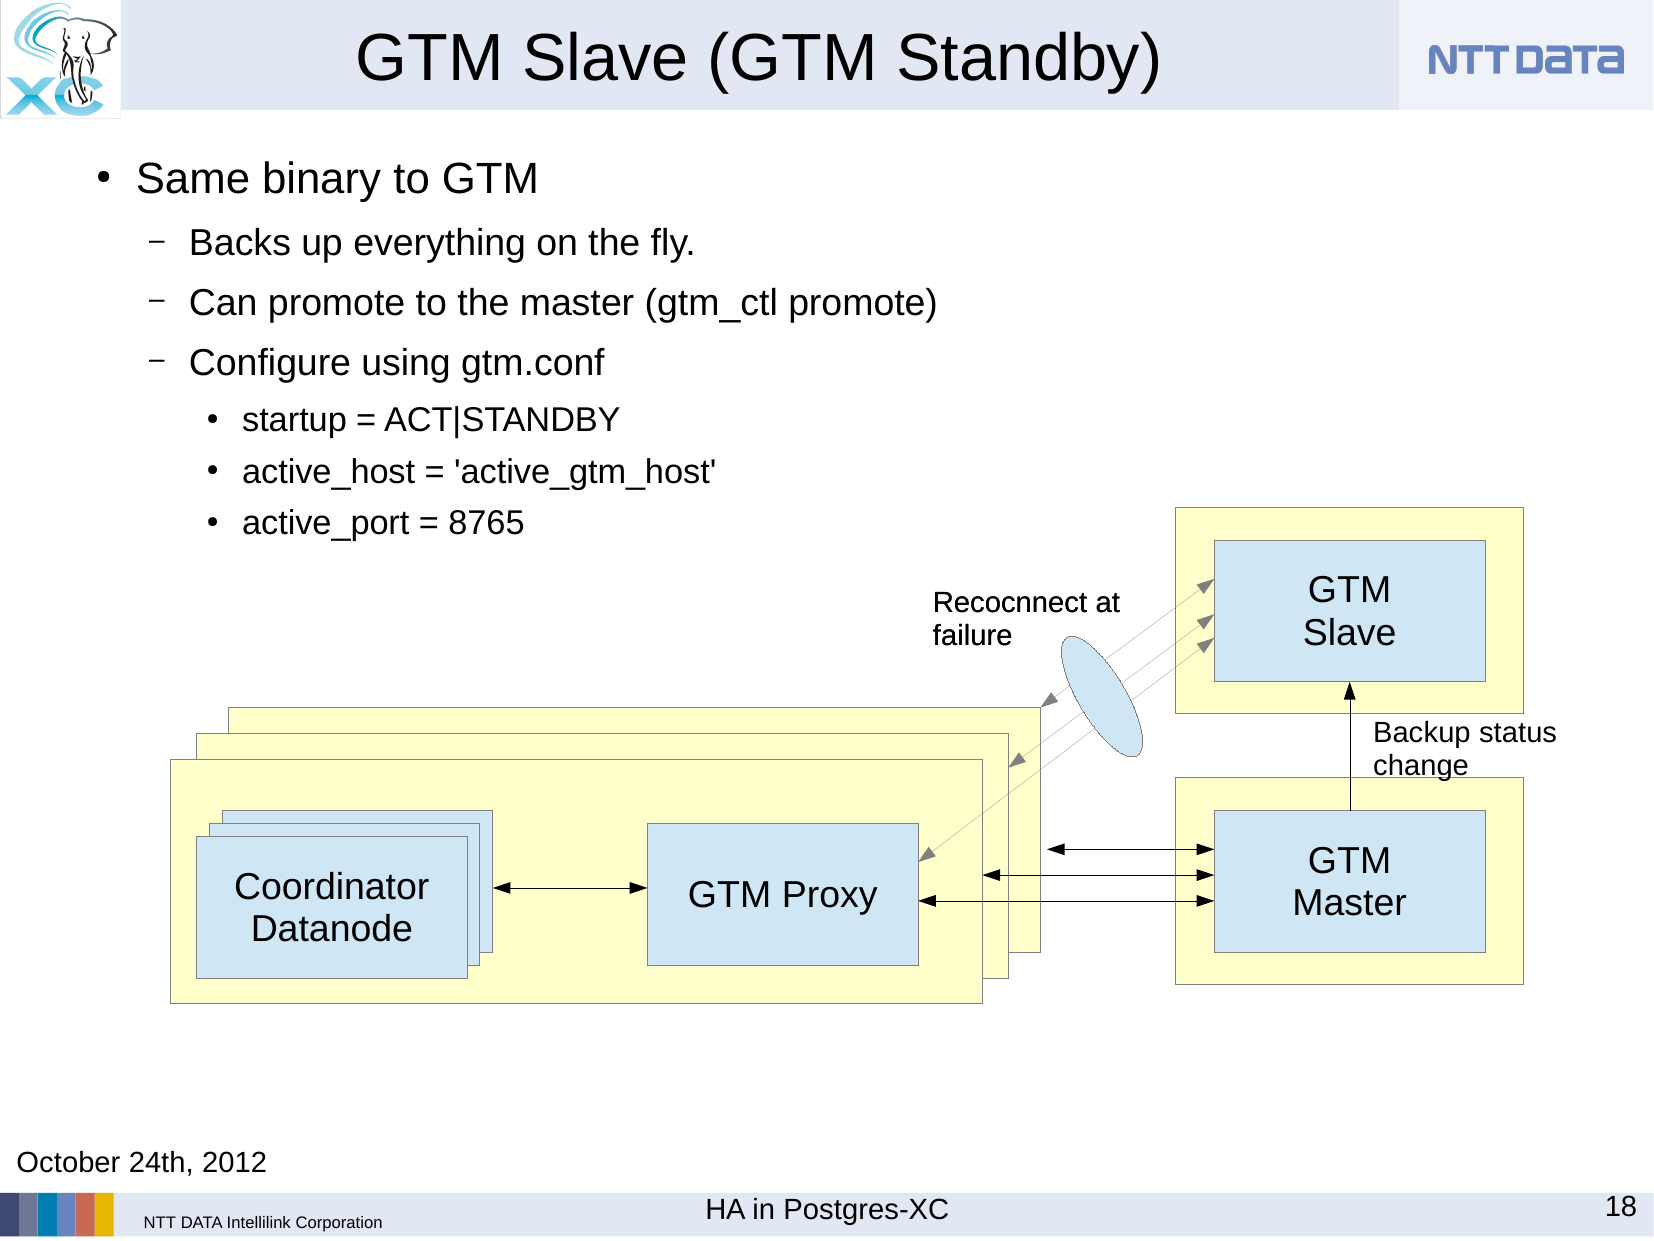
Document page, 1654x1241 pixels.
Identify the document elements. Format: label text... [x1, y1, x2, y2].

text_box Recocnnect at failure [918, 578, 1155, 660]
text_box Backup status change [1358, 708, 1595, 790]
text_box GTM Master [1214, 810, 1486, 953]
text_box [1175, 640, 1350, 714]
list Same binary to GTM Backs up everything on the fly. Can promote to the master (gtm_ctl promote) Configure using gtm.conf startup = ACT|STANDBY active_host = 'active_gtm_host' active_port = 8765 [82, 153, 1571, 544]
text_box [1175, 777, 1524, 985]
text_box [1175, 544, 1214, 607]
text_box [919, 771, 1041, 901]
text_box [1175, 617, 1214, 666]
text_box [1175, 581, 1214, 642]
text_box [170, 707, 1041, 1004]
text_box [1062, 660, 1143, 757]
text_box [1351, 544, 1524, 714]
picture [0, 0, 121, 119]
text_box Coordinator Datanode [196, 836, 468, 979]
text_box GTM Proxy [647, 823, 919, 966]
text_box [1175, 850, 1214, 875]
title GTM Slave (GTM Standby) [120, 3, 1399, 110]
picture [1429, 45, 1624, 74]
text_box [1175, 777, 1350, 849]
text_box GTM Slave [1214, 540, 1486, 682]
text_box [1175, 876, 1214, 901]
